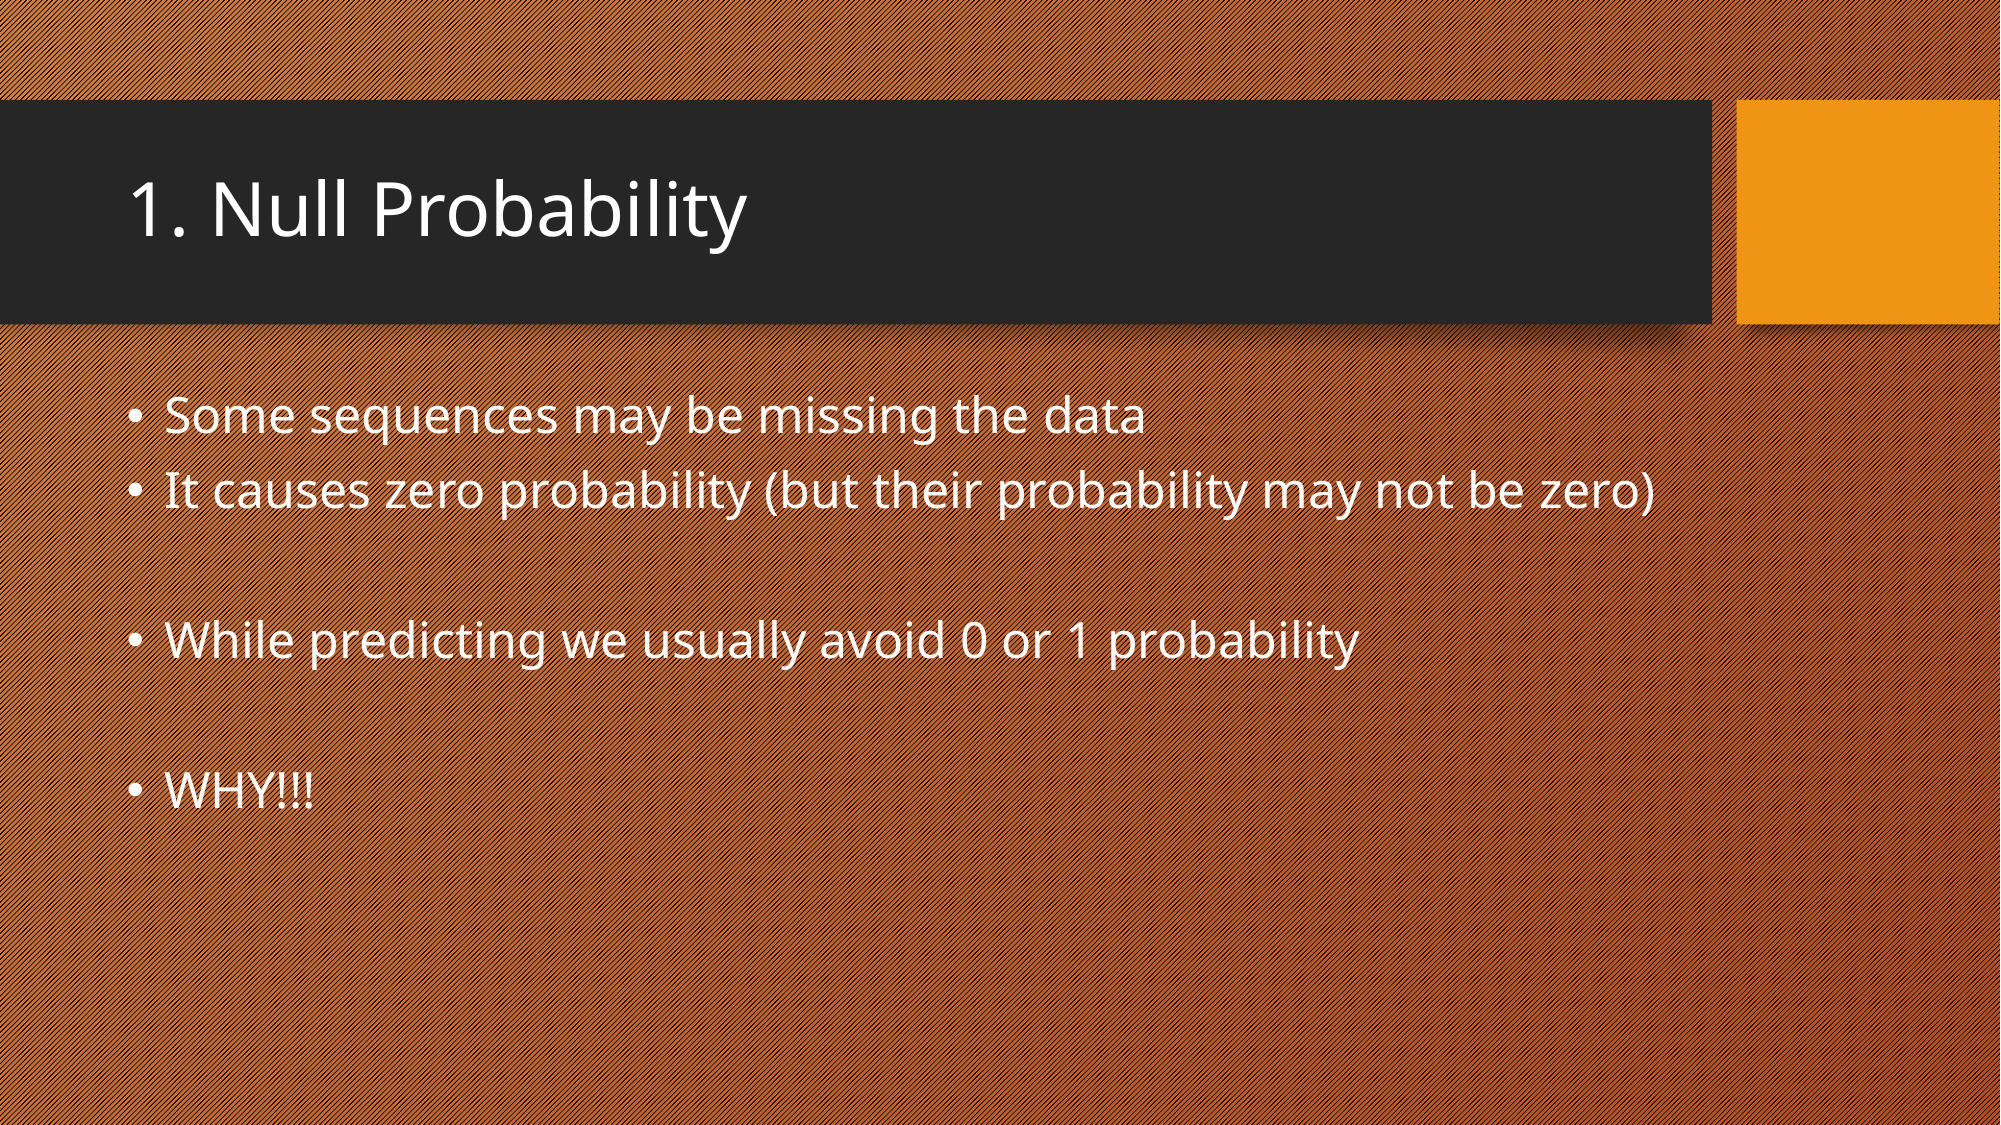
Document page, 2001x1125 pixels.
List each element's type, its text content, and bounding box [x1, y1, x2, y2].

list Some sequences may be missing the data It causes zero probability (but their probability may not be zero) While predicting we usually avoid 0 or 1 probability WHY!!! [111, 383, 1689, 974]
title 1. Null Probability [111, 123, 1689, 301]
picture [0, 0, 2000, 1125]
